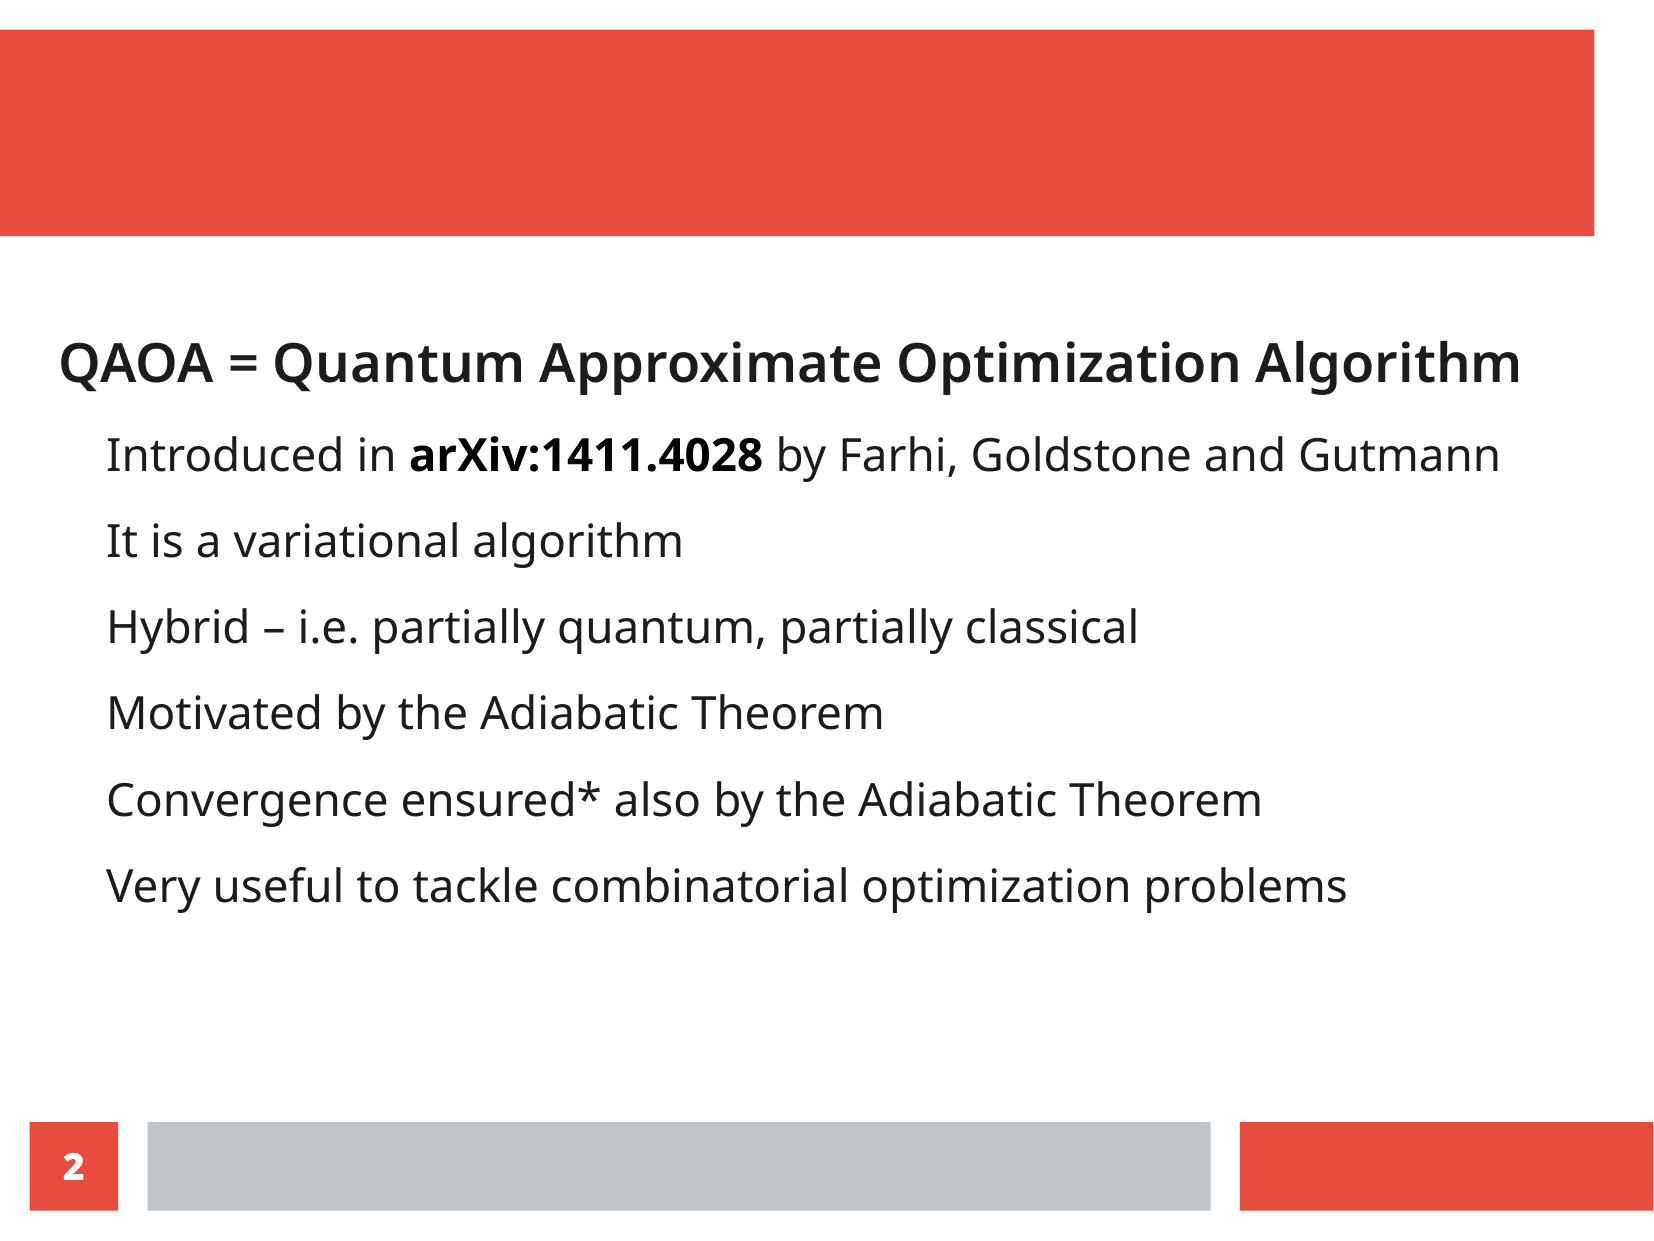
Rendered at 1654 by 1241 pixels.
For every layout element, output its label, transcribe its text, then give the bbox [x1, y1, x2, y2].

list QAOA = Quantum Approximate Optimization Algorithm Introduced in arXiv:1411.4028 by Farhi, Goldstone and Gutmann It is a variational algorithm Hybrid – i.e. partially quantum, partially classical Motivated by the Adiabatic Theorem Convergence ensured* also by the Adiabatic Theorem Very useful to tackle combinatorial optimization problems [59, 324, 1565, 1093]
